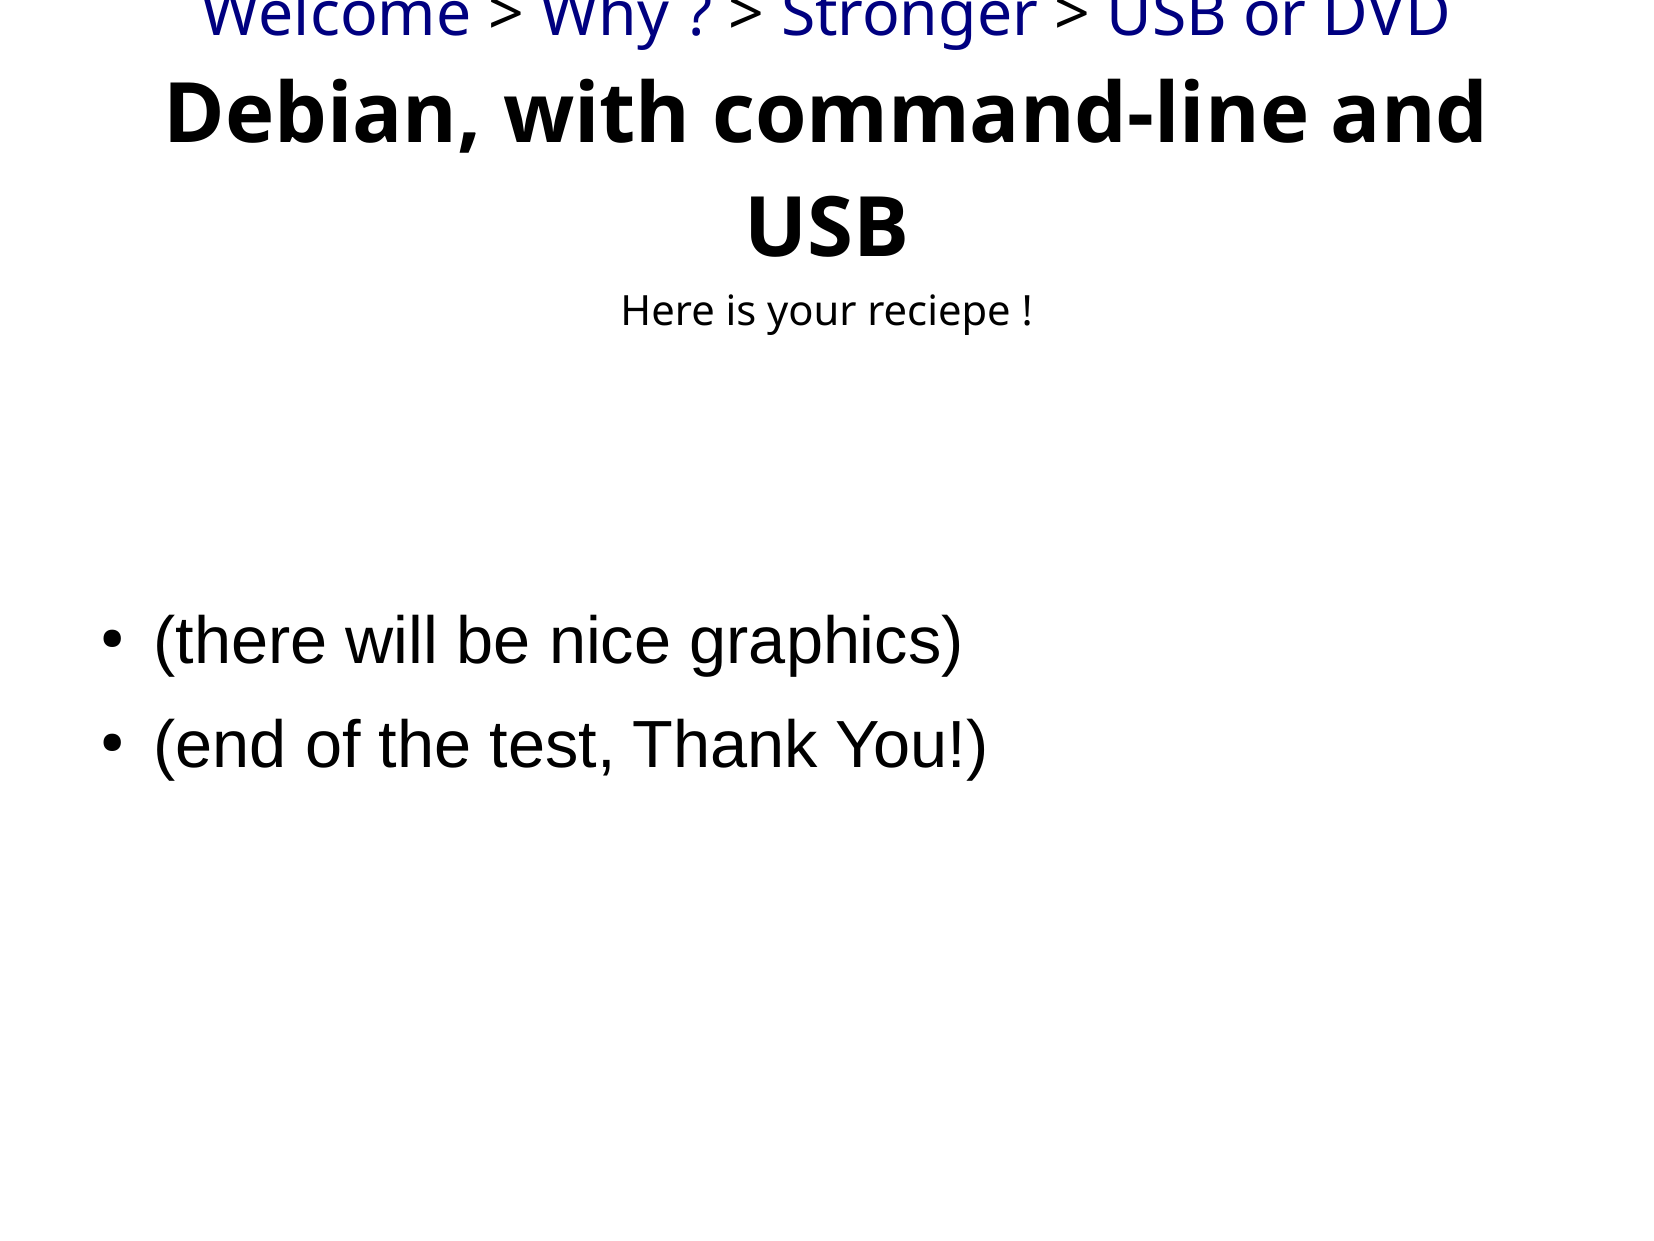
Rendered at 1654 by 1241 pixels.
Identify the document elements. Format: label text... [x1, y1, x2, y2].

list (there will be nice graphics) (end of the test, Thank You!) [82, 290, 1538, 1205]
title Welcome > Why ? > Stronger > USB or DVD Debian, with command-line and USB Here is your reciepe ! [82, 35, 1571, 271]
